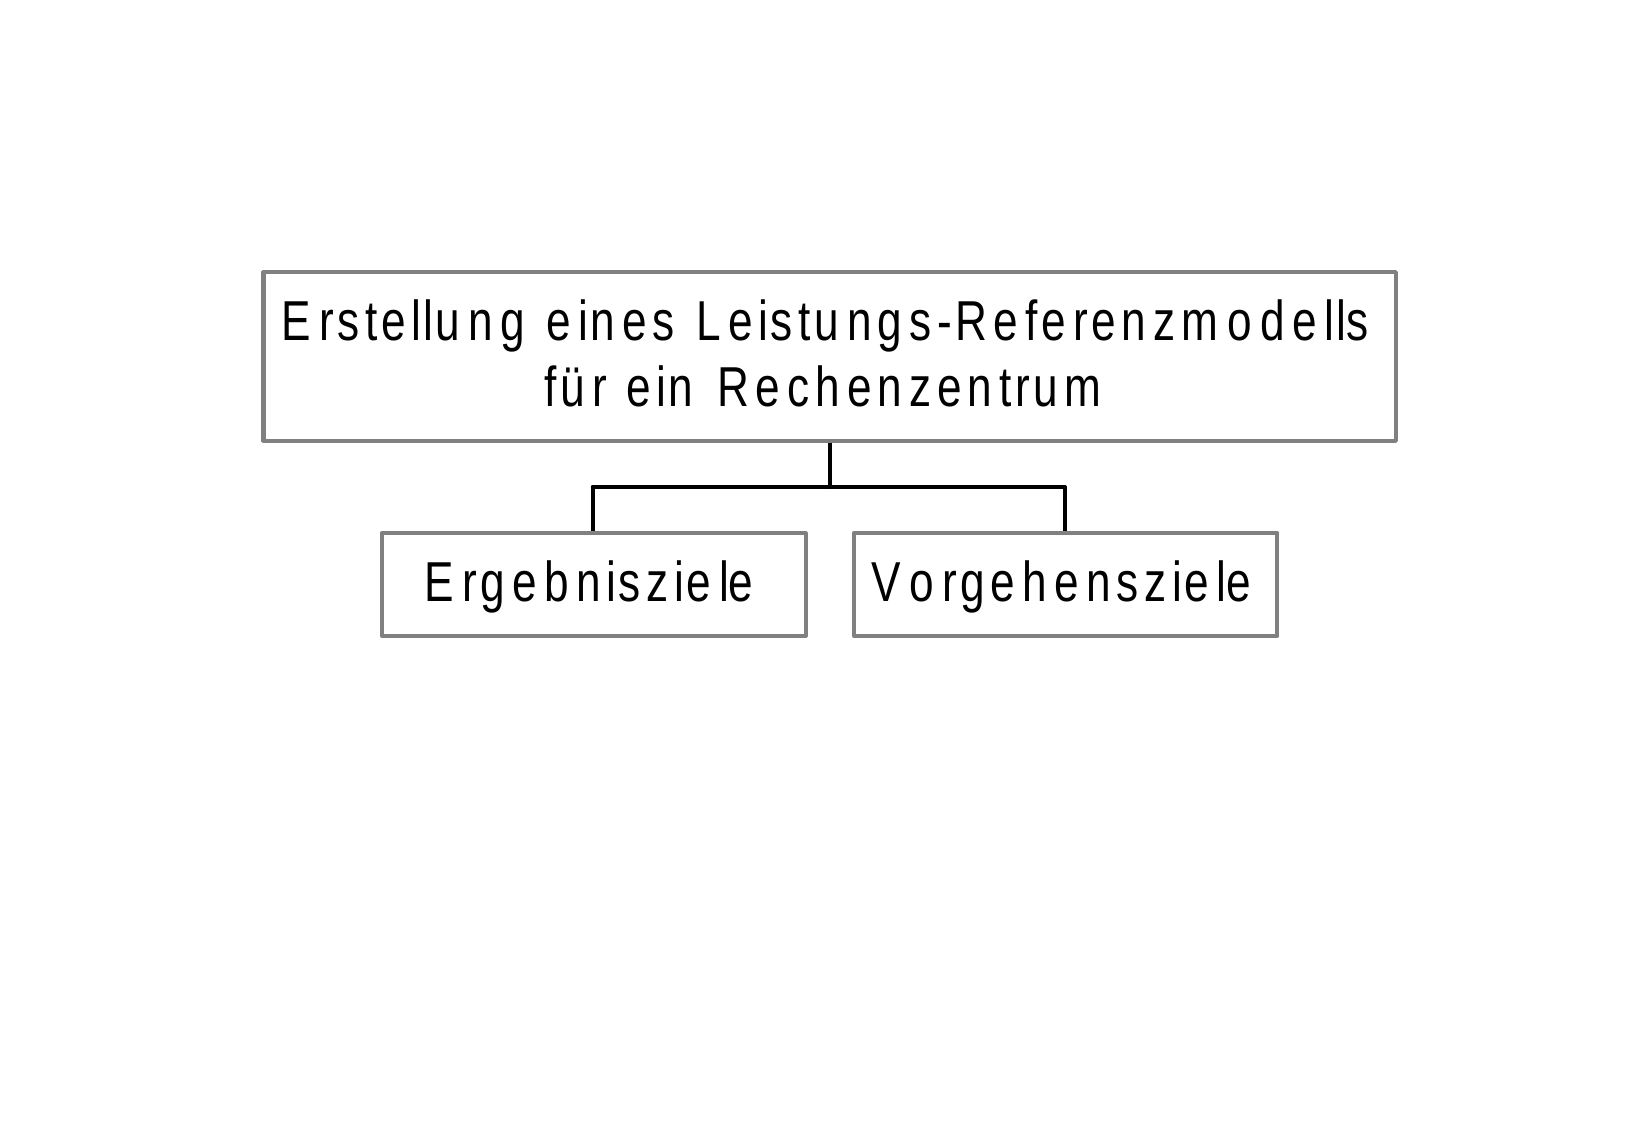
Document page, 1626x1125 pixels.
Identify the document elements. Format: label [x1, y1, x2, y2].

chart [255, 264, 1404, 644]
